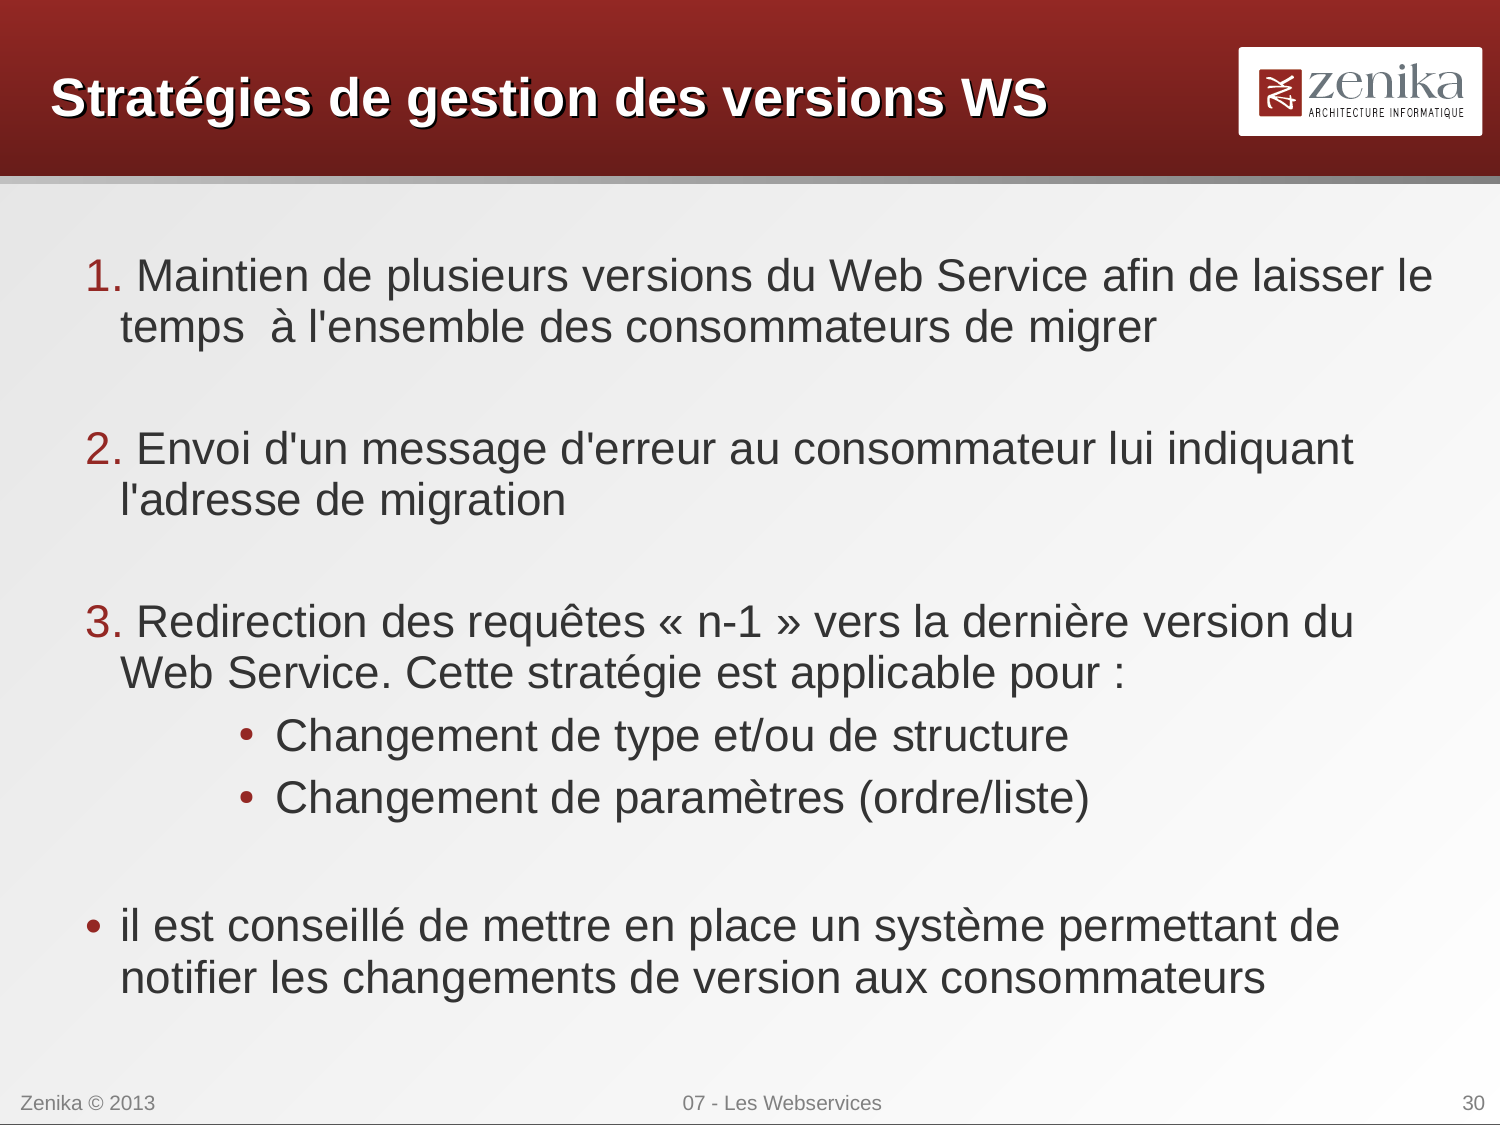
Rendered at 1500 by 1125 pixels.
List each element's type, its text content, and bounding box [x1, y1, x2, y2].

picture [1257, 58, 1464, 125]
title Stratégies de gestion des versions WS [50, 22, 1206, 172]
list Maintien de plusieurs versions du Web Service afin de laisser le temps à l'ensemble des consommateurs de migrer Envoi d'un message d'erreur au consommateur lui indiquant l'adresse de migration Redirection des requêtes « n-1 » vers la dernière version du Web Service. Cette stratégie est applicable pour : Changement de type et/ou de structure Changement de paramètres (ordre/liste) il est conseillé de mettre en place un système permettant de notifier les changements de version aux consommateurs [50, 249, 1435, 1069]
